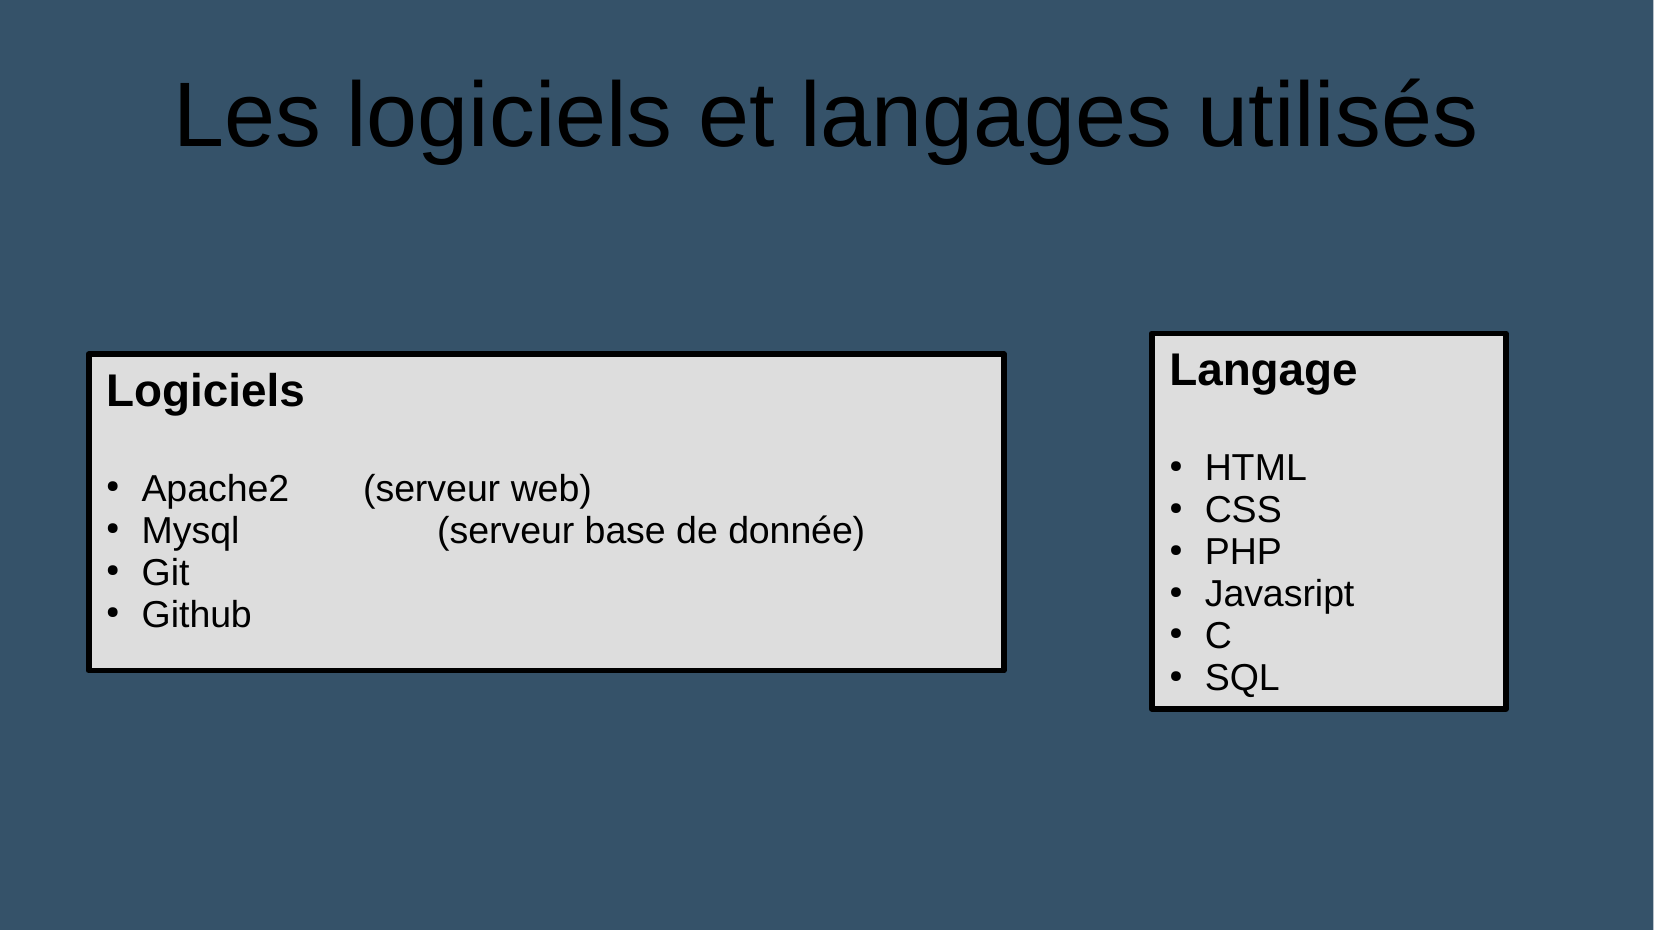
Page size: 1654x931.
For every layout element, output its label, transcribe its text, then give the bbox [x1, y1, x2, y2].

title Les logiciels et langages utilisés [82, 37, 1571, 193]
text_box Logiciels Apache2 (serveur web) Mysql (serveur base de donnée) Git Github [88, 354, 1004, 671]
text_box Langage HTML CSS PHP Javasript C SQL [1151, 333, 1506, 709]
